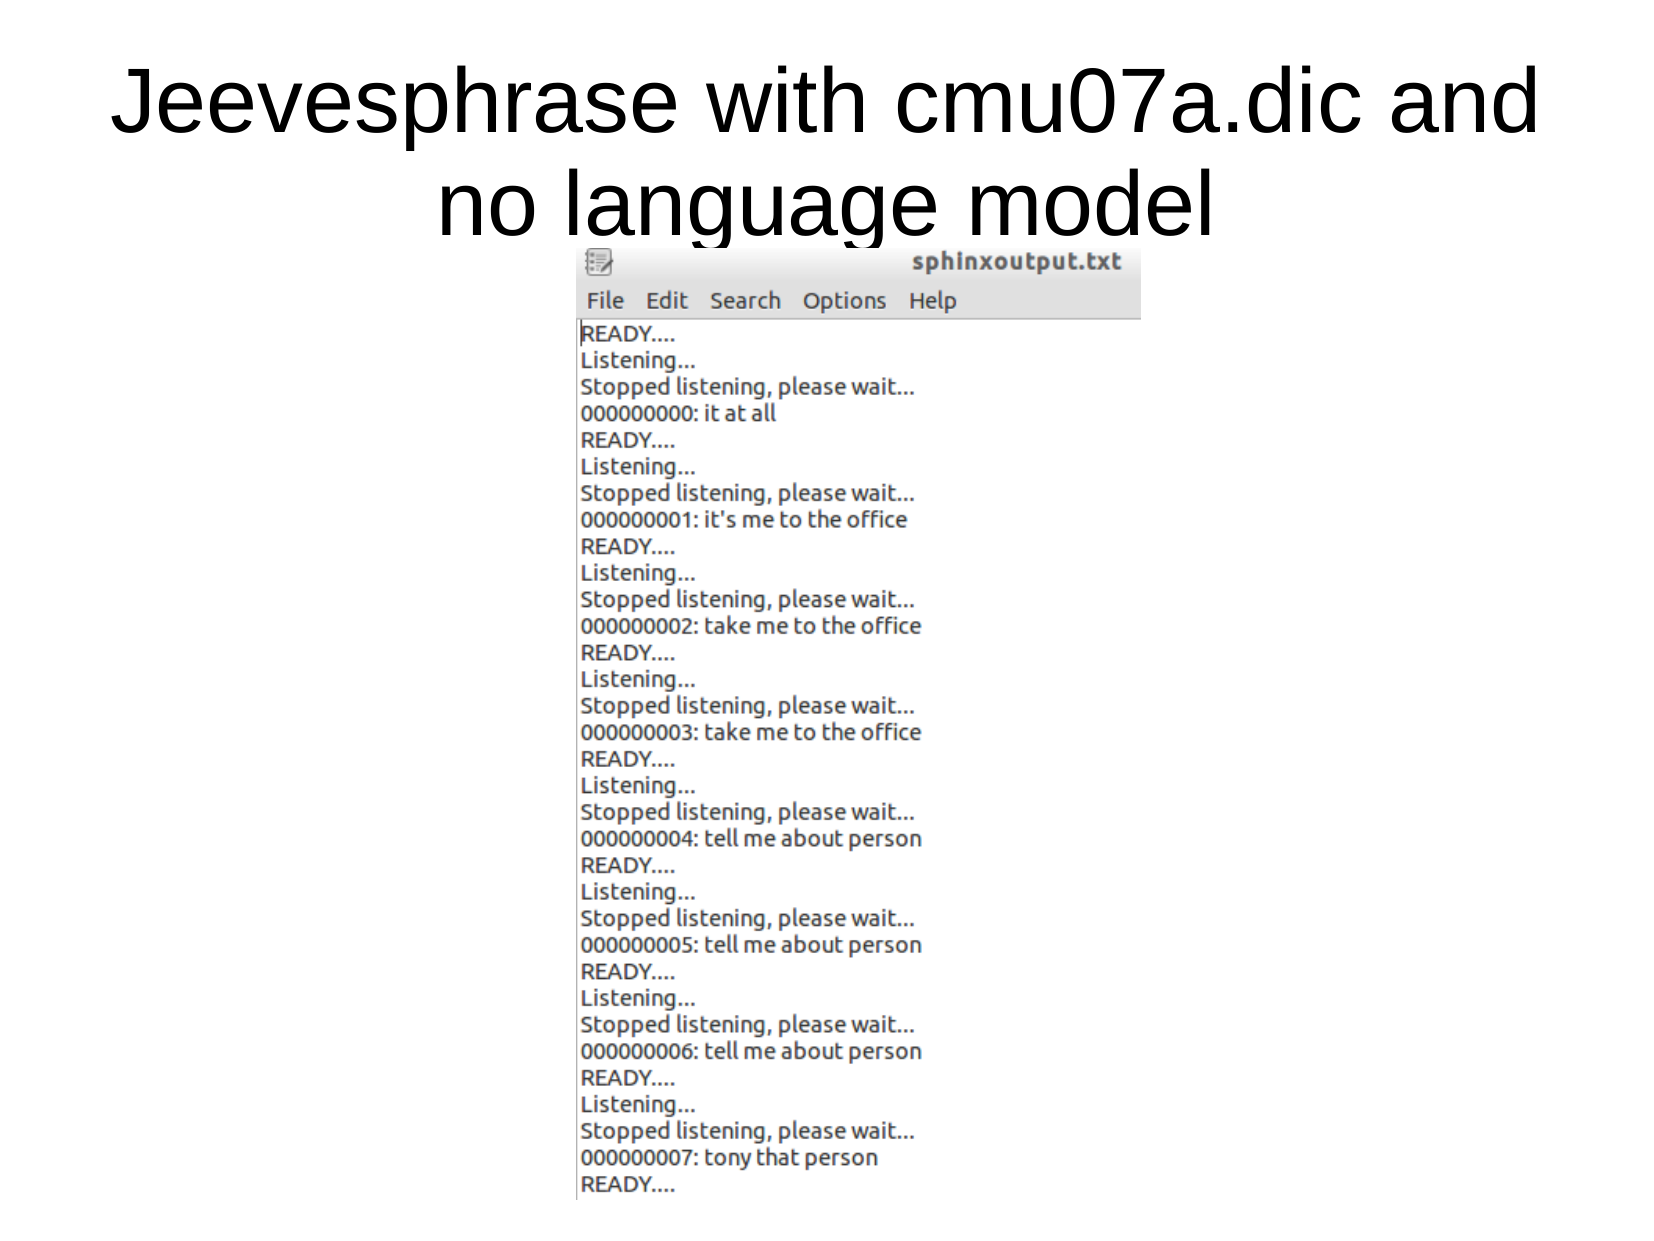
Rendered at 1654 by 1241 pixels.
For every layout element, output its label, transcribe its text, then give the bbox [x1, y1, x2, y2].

picture [576, 248, 1141, 1201]
title Jeevesphrase with cmu07a.dic and no language model [82, 46, 1571, 260]
